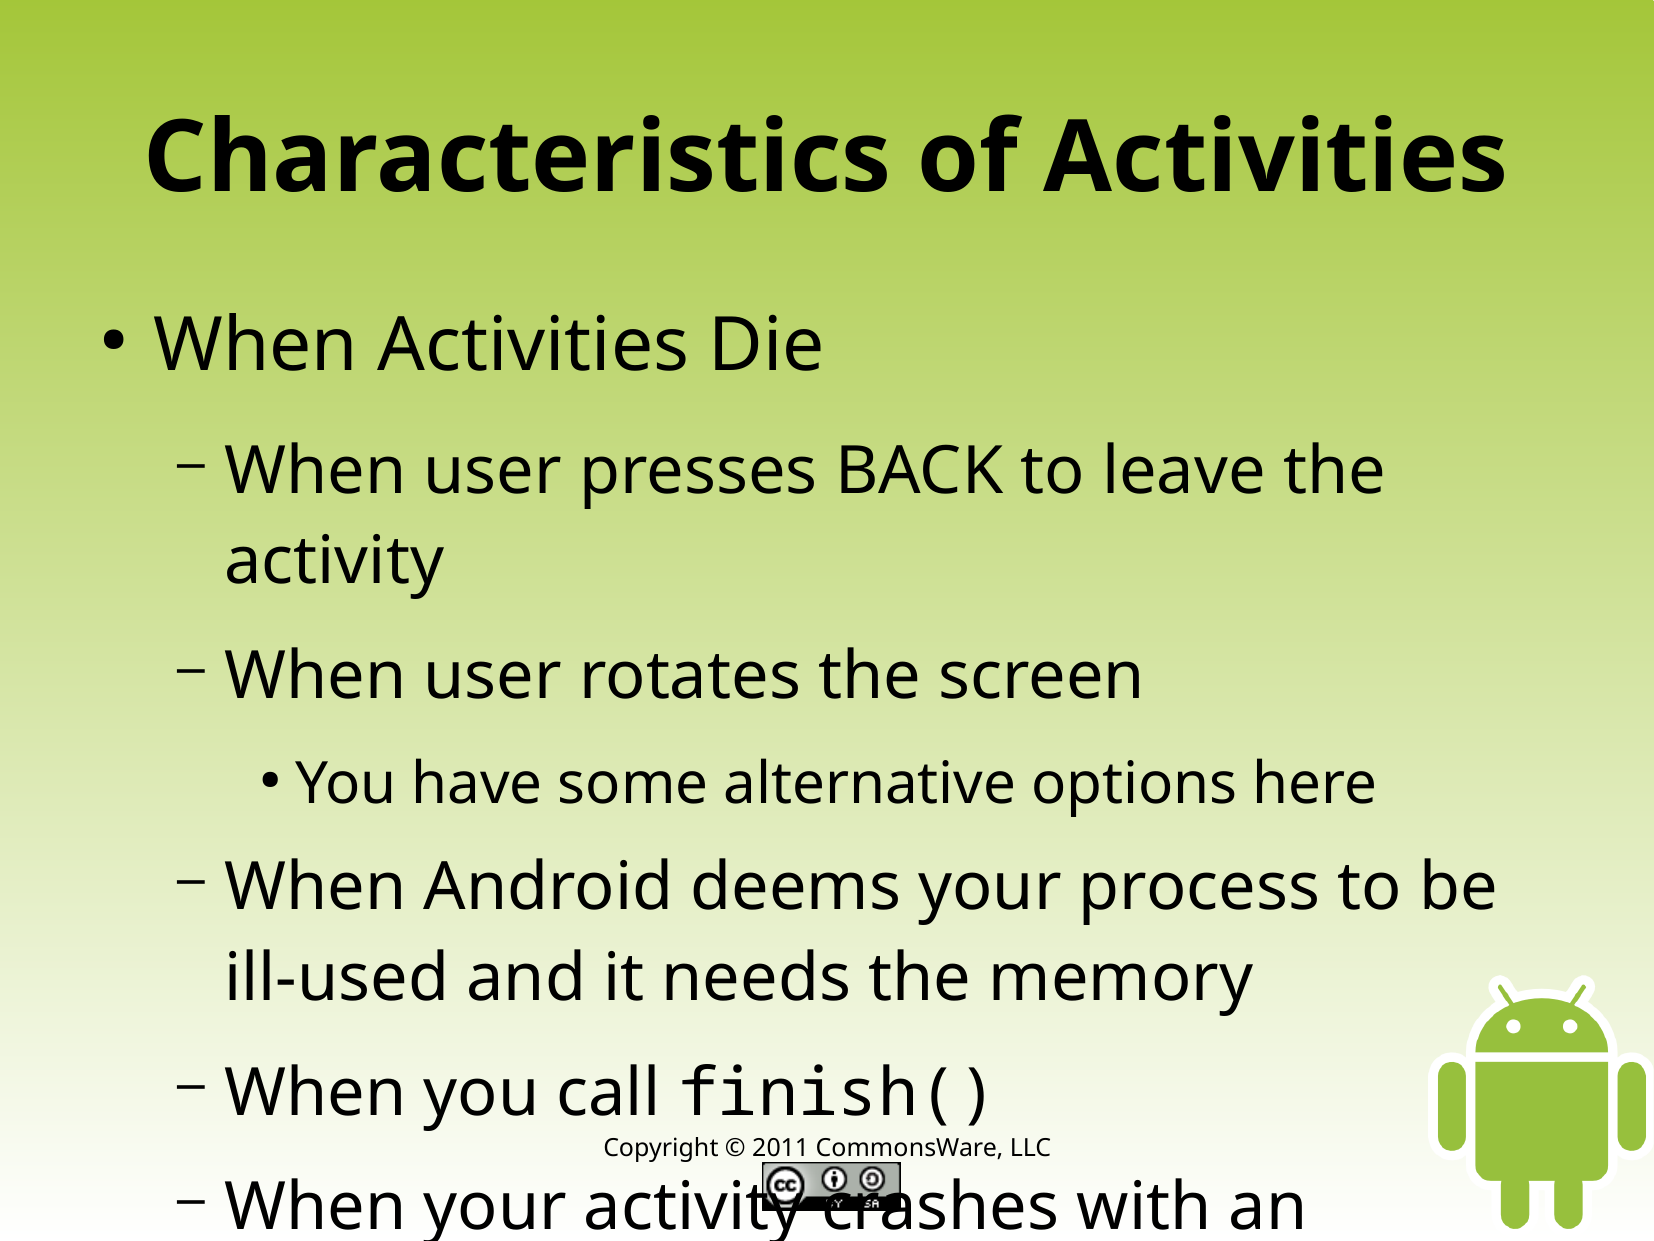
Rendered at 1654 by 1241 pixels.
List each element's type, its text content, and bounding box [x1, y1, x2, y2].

picture [1428, 975, 1654, 1238]
list When Activities Die When user presses BACK to leave the activity When user rotates the screen You have some alternative options here When Android deems your process to be ill-used and it needs the memory When you call finish() When your activity crashes with an unhandled exception [82, 290, 1538, 1166]
title Characteristics of Activities [82, 49, 1571, 257]
picture [762, 1166, 901, 1211]
